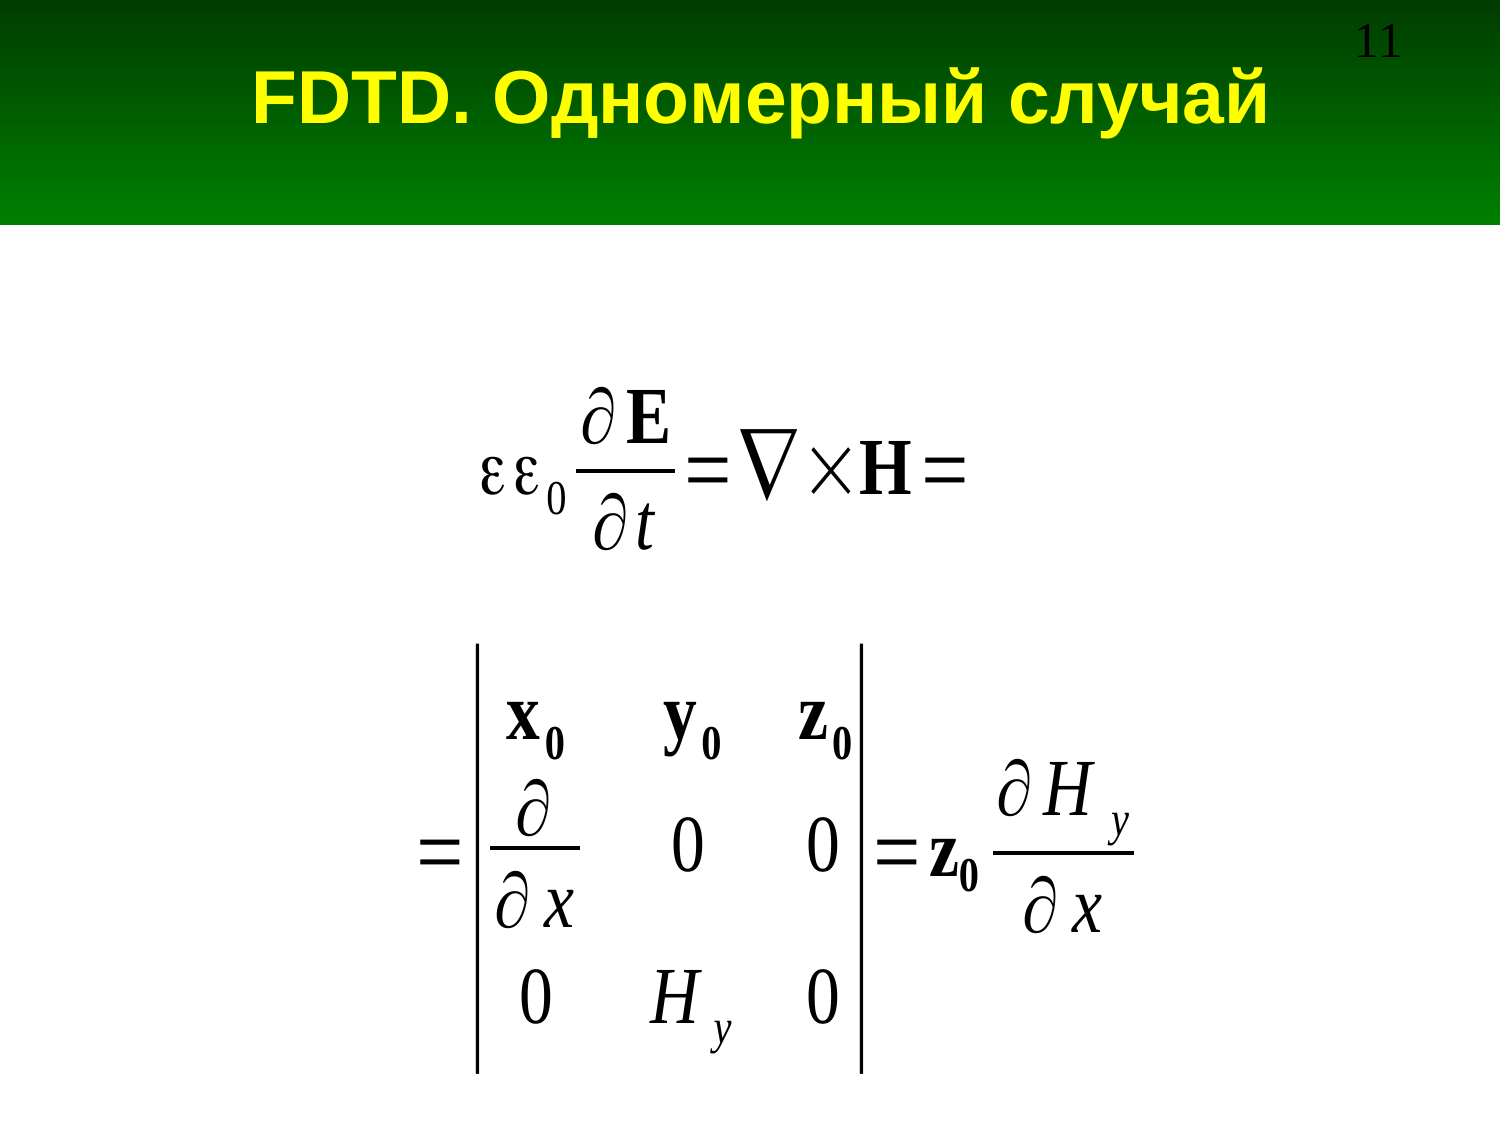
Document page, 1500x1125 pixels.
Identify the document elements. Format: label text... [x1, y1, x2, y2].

chart [461, 372, 989, 567]
chart [396, 637, 1153, 1075]
title FDTD. Одномерный случай [123, 0, 1399, 188]
